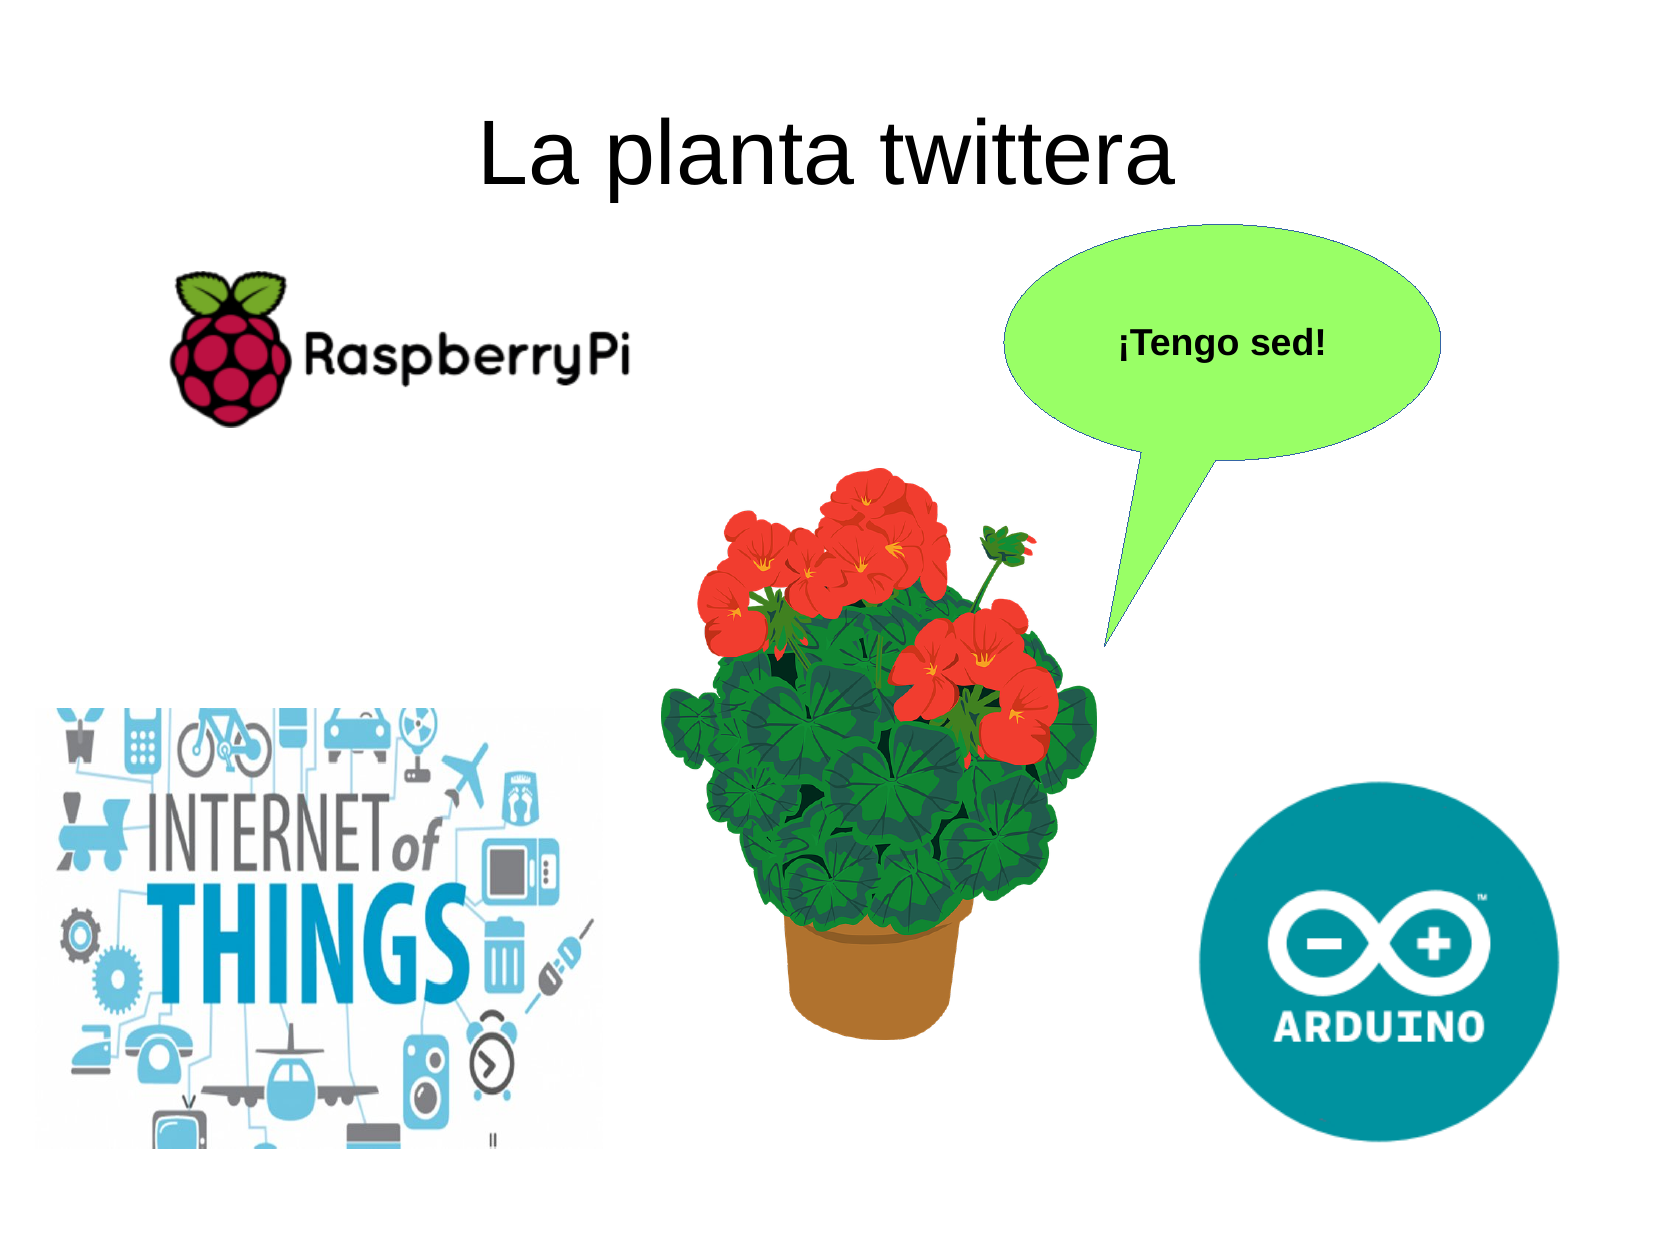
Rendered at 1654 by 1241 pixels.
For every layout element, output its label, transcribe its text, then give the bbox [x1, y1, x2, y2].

picture [1179, 774, 1583, 1158]
picture [35, 708, 603, 1149]
text_box ¡Tengo sed! [1003, 224, 1441, 647]
picture [169, 271, 638, 428]
title La planta twittera [82, 49, 1571, 257]
picture [661, 468, 1097, 1040]
